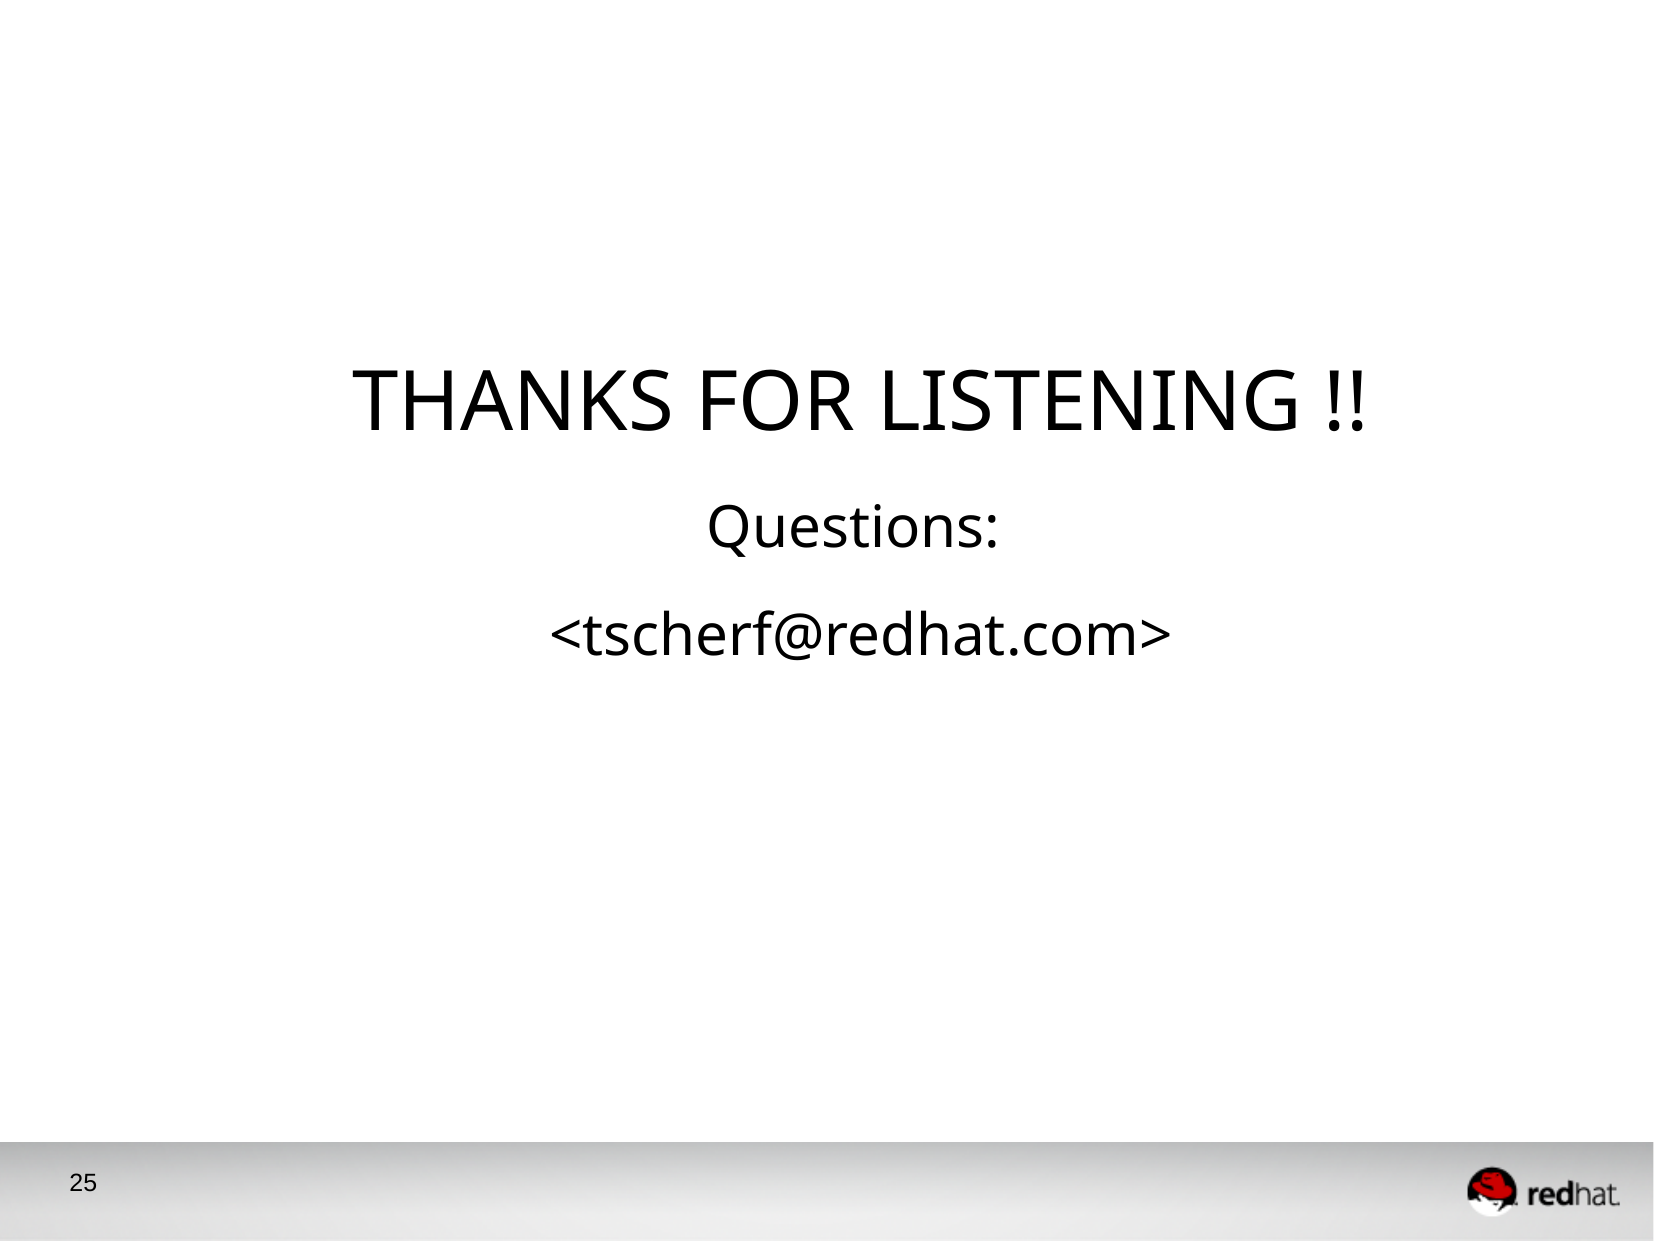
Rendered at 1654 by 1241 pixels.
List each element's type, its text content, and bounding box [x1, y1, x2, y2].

picture [0, 1142, 1654, 1241]
list THANKS FOR LISTENING !! Questions: <tscherf@redhat.com> [86, 232, 1576, 1027]
